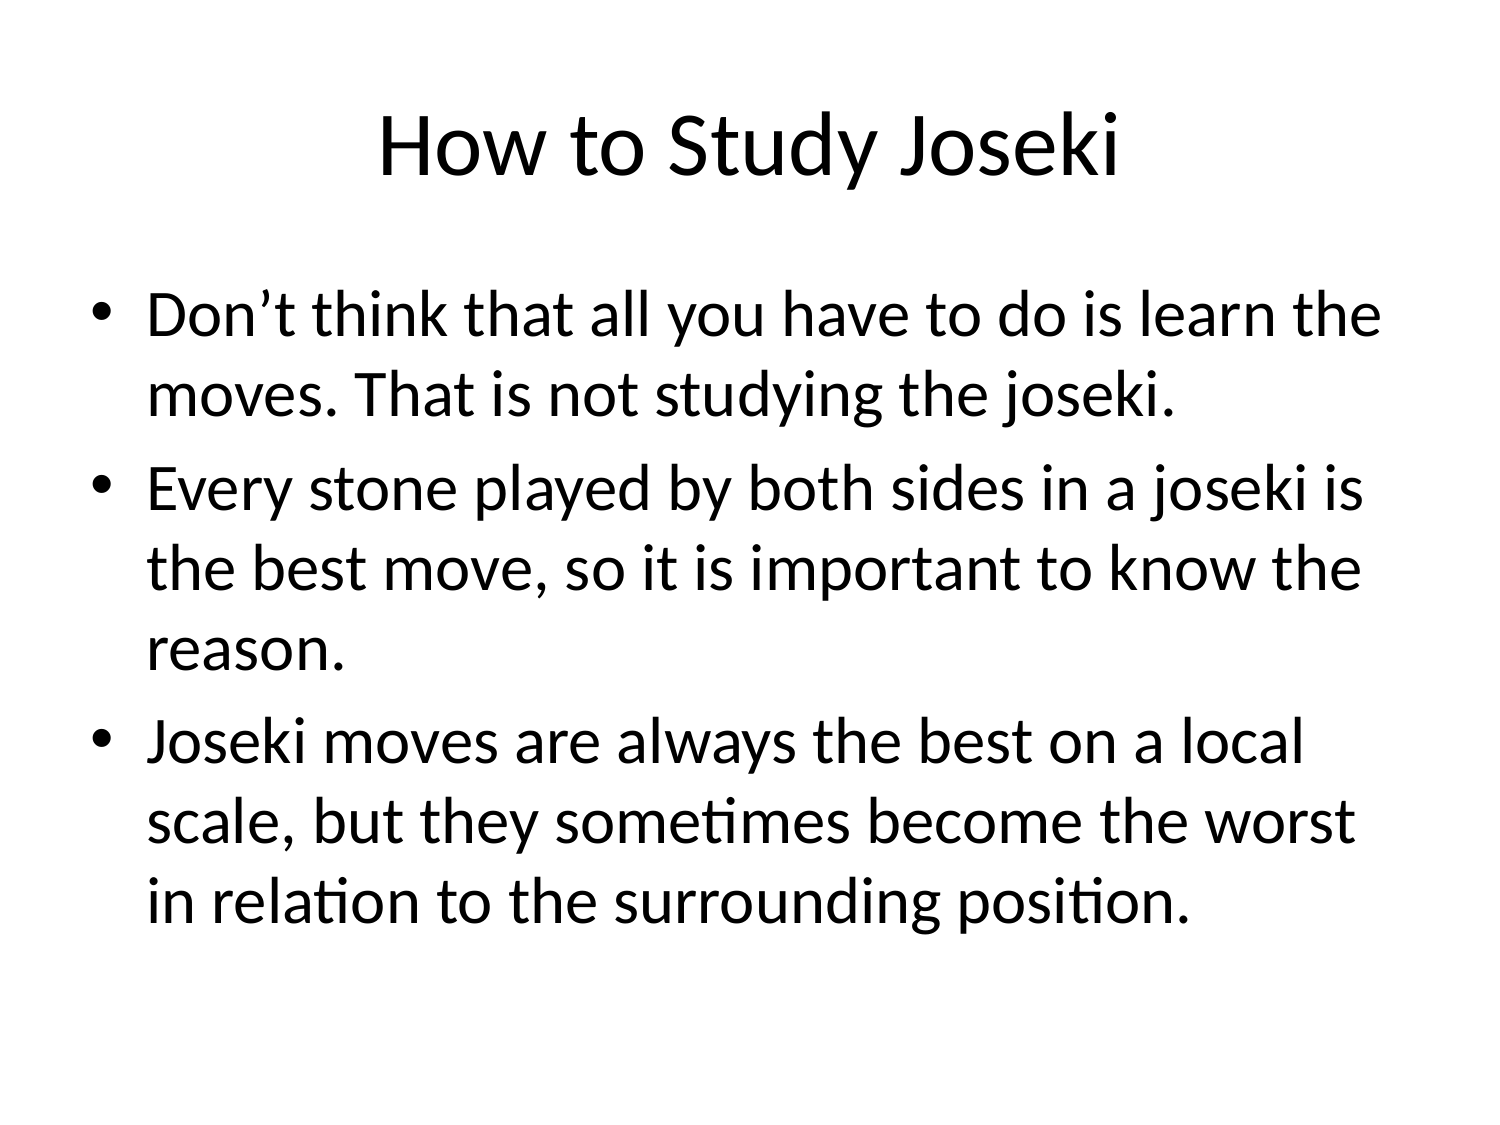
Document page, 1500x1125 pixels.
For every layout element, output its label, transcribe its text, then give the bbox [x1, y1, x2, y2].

title How to Study Joseki [75, 45, 1425, 233]
list Don’t think that all you have to do is learn the moves. That is not studying the joseki. Every stone played by both sides in a joseki is the best move, so it is important to know the reason. Joseki moves are always the best on a local scale, but they sometimes become the worst in relation to the surrounding position. [75, 262, 1425, 1005]
